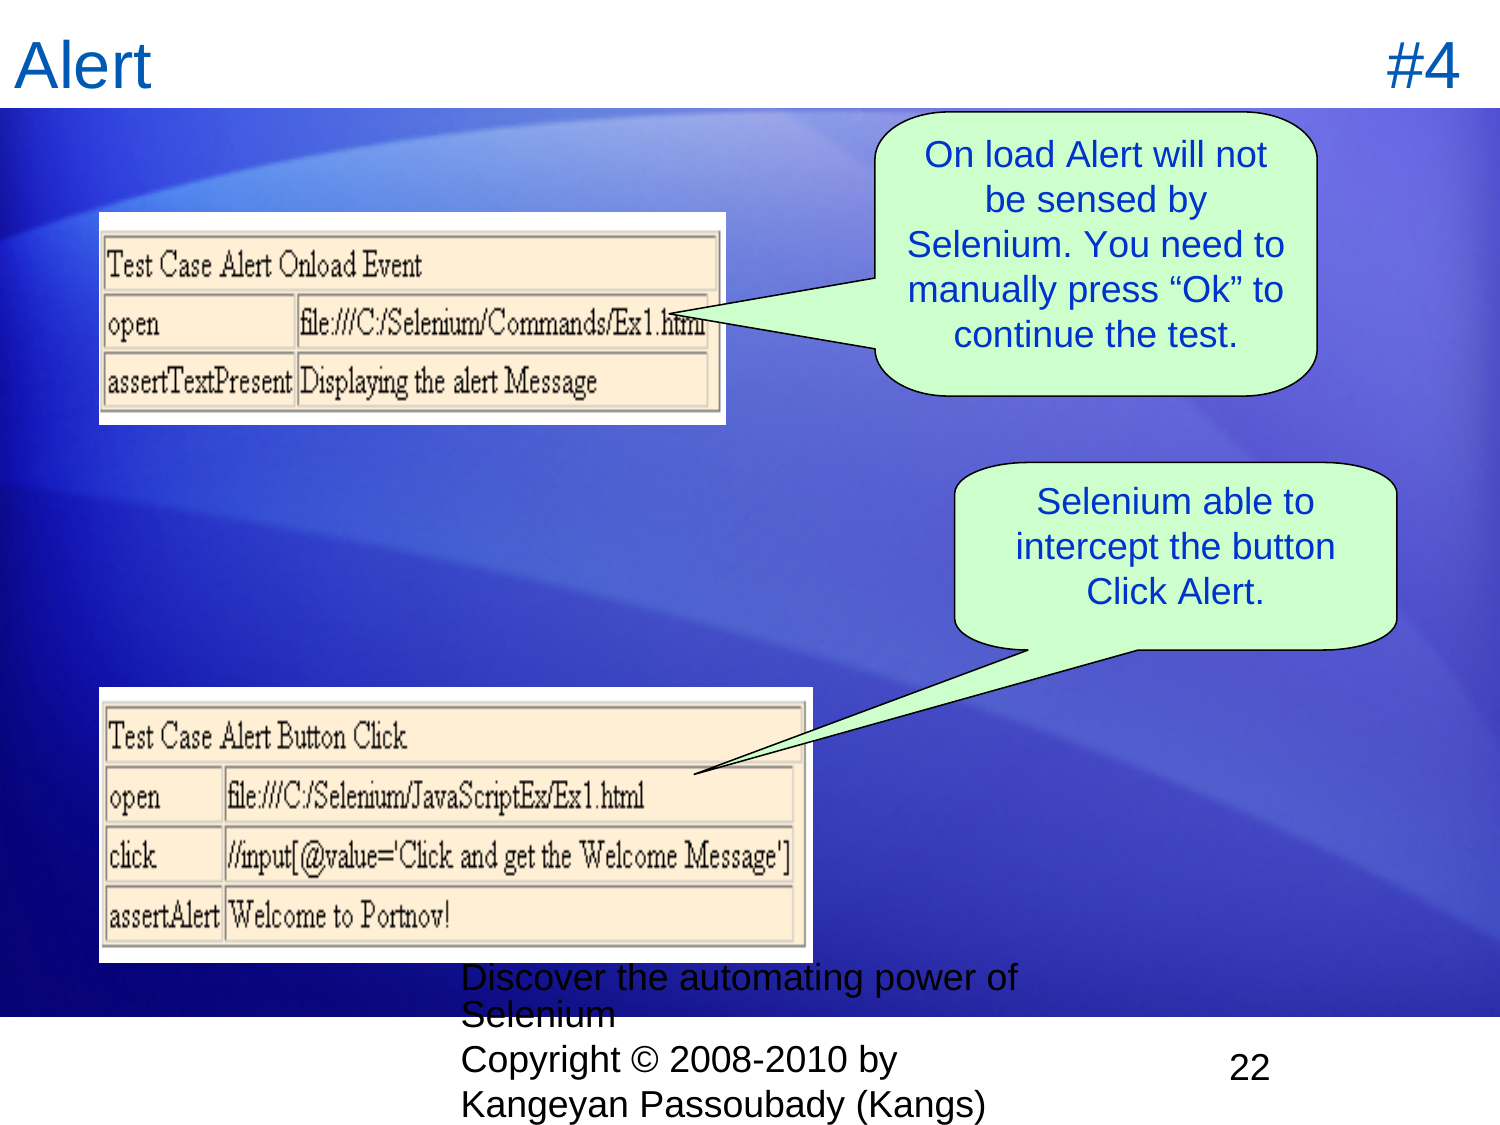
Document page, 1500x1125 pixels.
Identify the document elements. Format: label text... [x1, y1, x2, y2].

text_box Selenium able to intercept the button Click Alert. [693, 462, 1397, 775]
picture [602, 1009, 610, 1017]
text_box On load Alert will not be sensed by Selenium. You need to manually press “Ok” to continue the test. [668, 111, 1318, 397]
picture [490, 1009, 501, 1015]
picture [541, 1009, 550, 1017]
picture [591, 1009, 599, 1017]
picture [519, 1009, 530, 1015]
title Alert #4 [0, 11, 1500, 112]
picture [0, 112, 1500, 1017]
